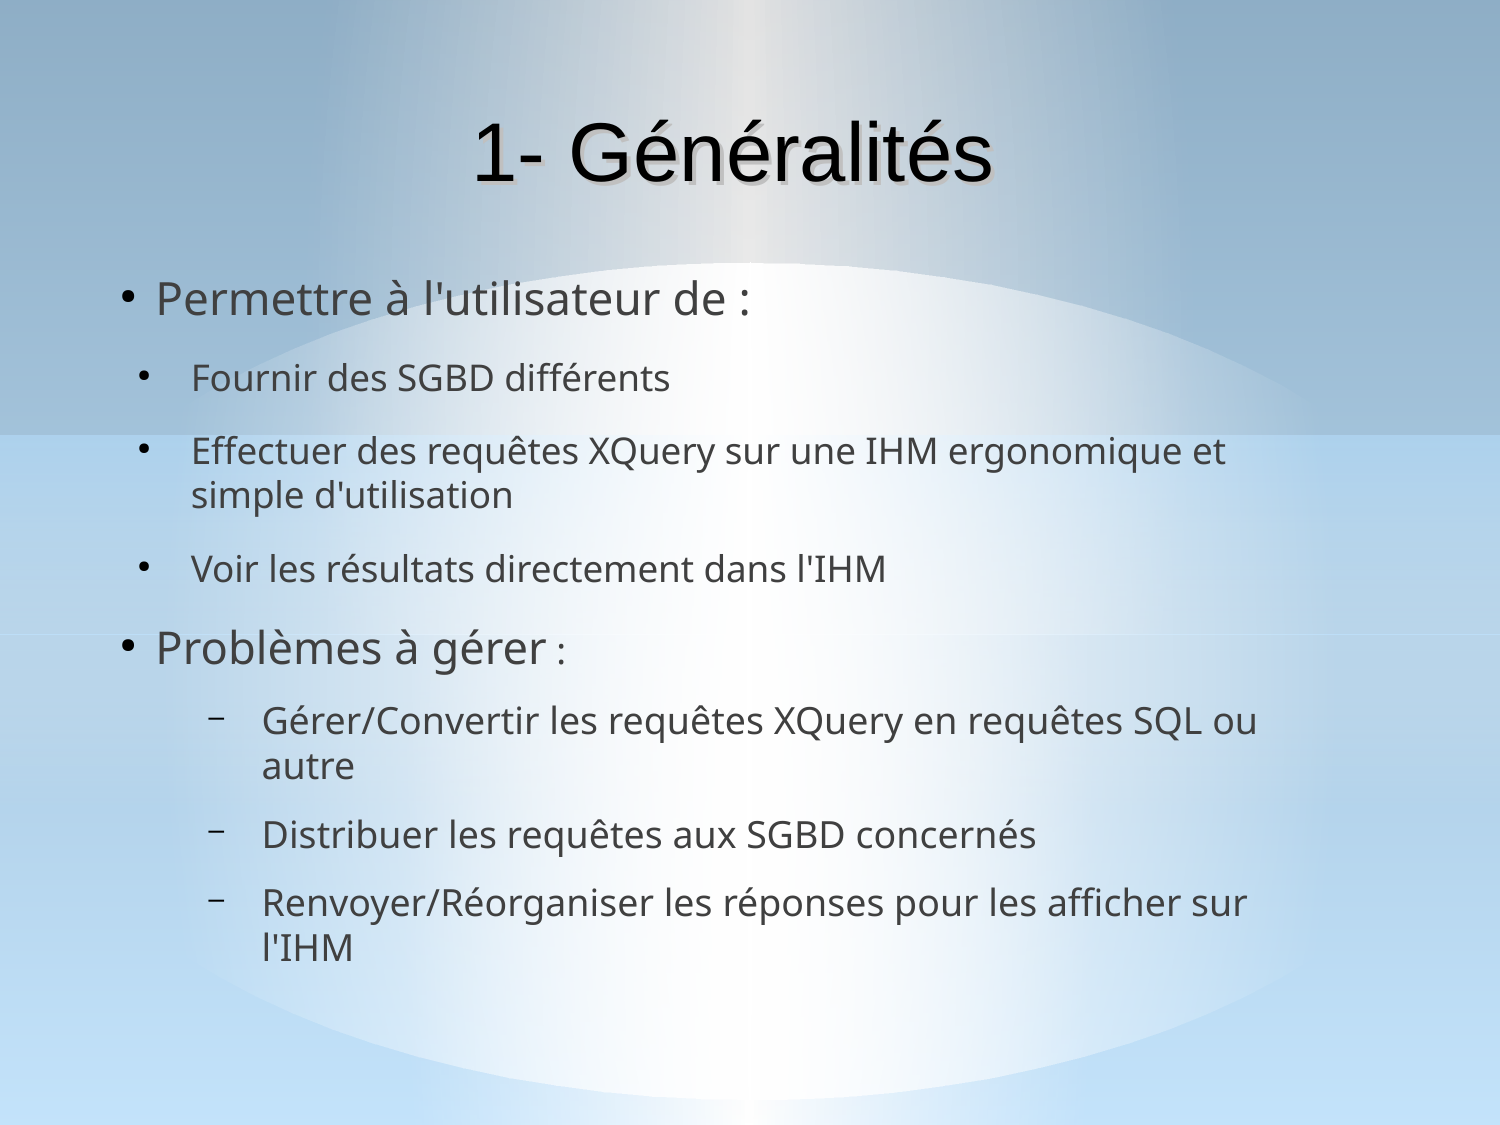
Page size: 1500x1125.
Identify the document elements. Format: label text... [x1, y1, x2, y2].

list Permettre à l'utilisateur de : Fournir des SGBD différents Effectuer des requêtes XQuery sur une IHM ergonomique et simple d'utilisation Voir les résultats directement dans l'IHM Problèmes à gérer : Gérer/Convertir les requêtes XQuery en requêtes SQL ou autre Distribuer les requêtes aux SGBD concernés Renvoyer/Réorganiser les réponses pour les afficher sur l'IHM [120, 270, 1329, 1006]
text_box 1- Généralités [152, 99, 1338, 207]
